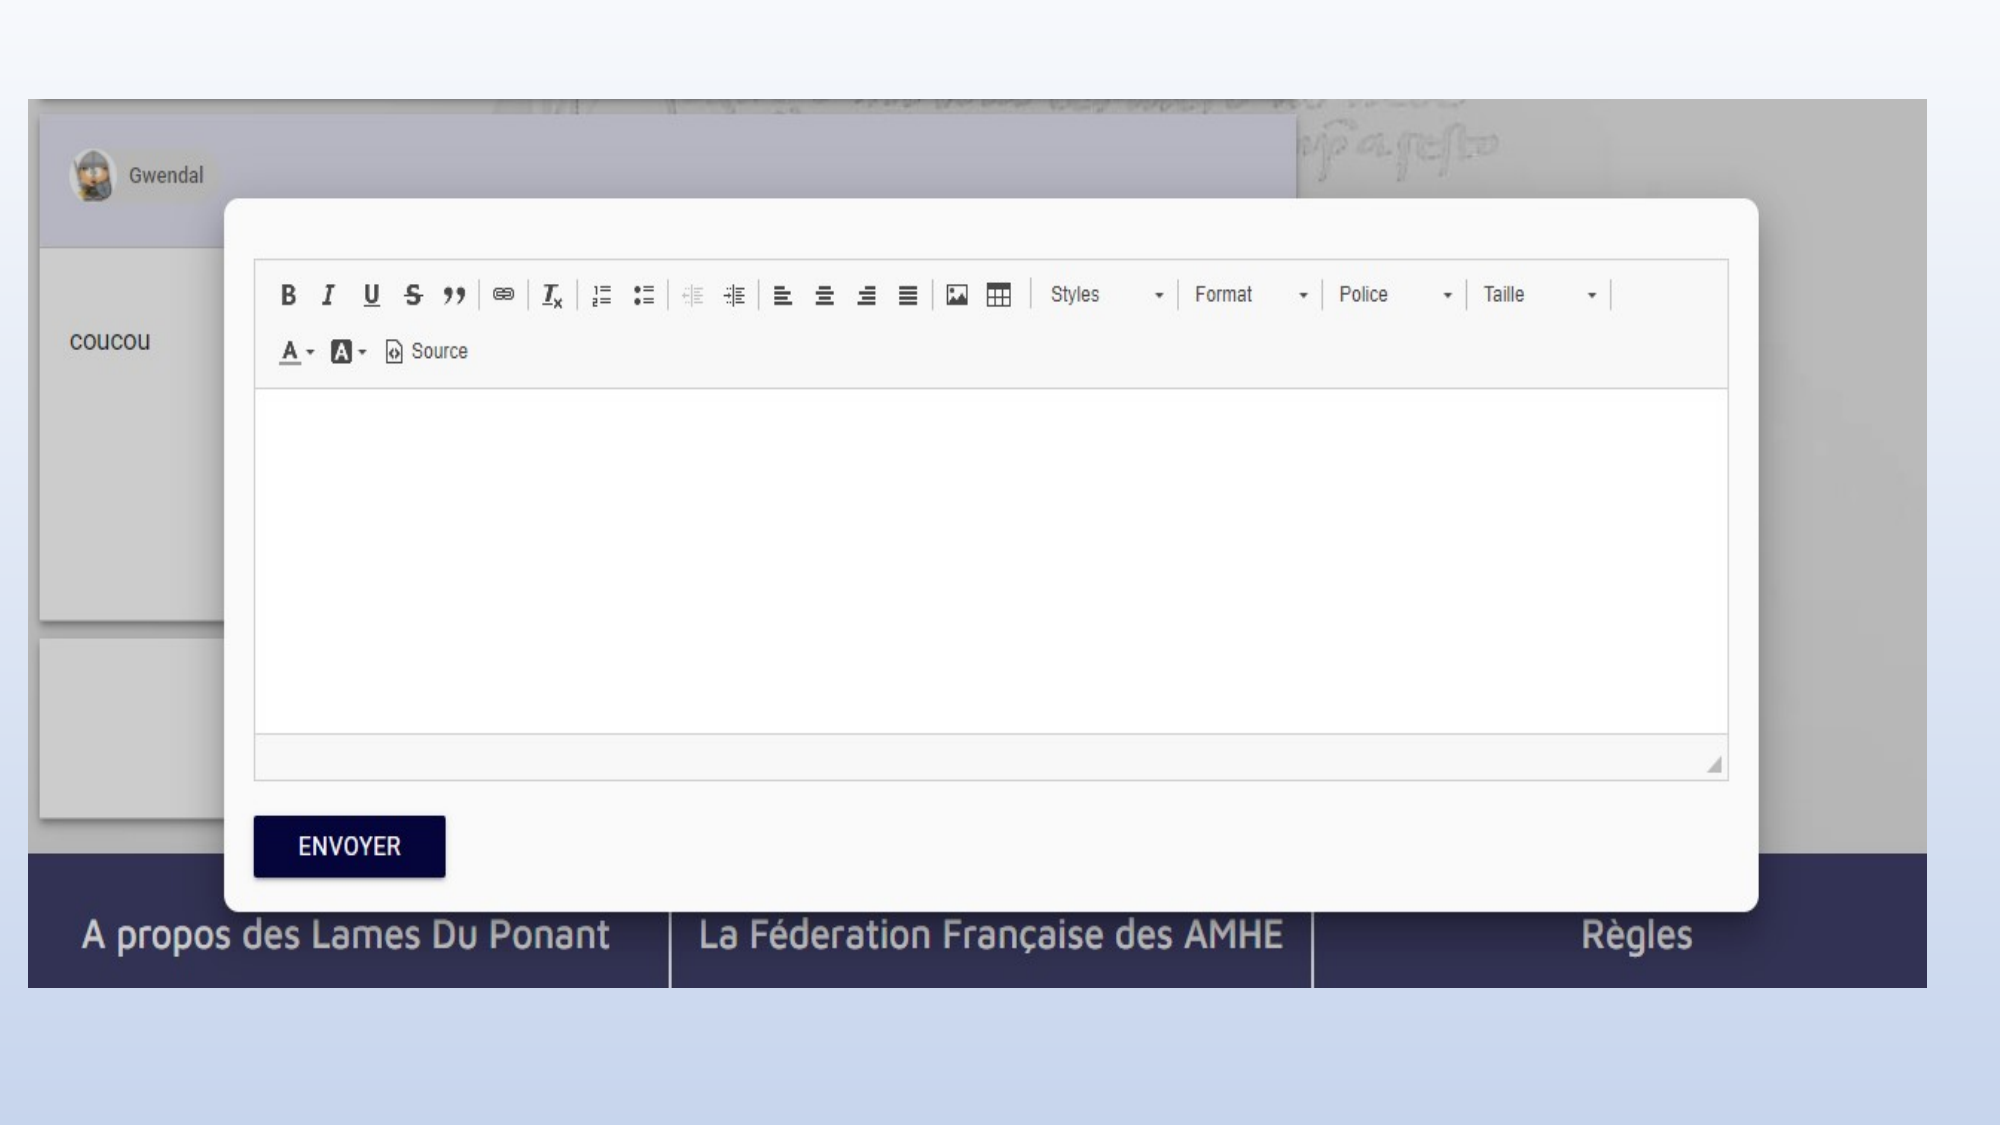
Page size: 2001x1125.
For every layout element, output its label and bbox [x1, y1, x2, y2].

picture [28, 99, 1927, 988]
